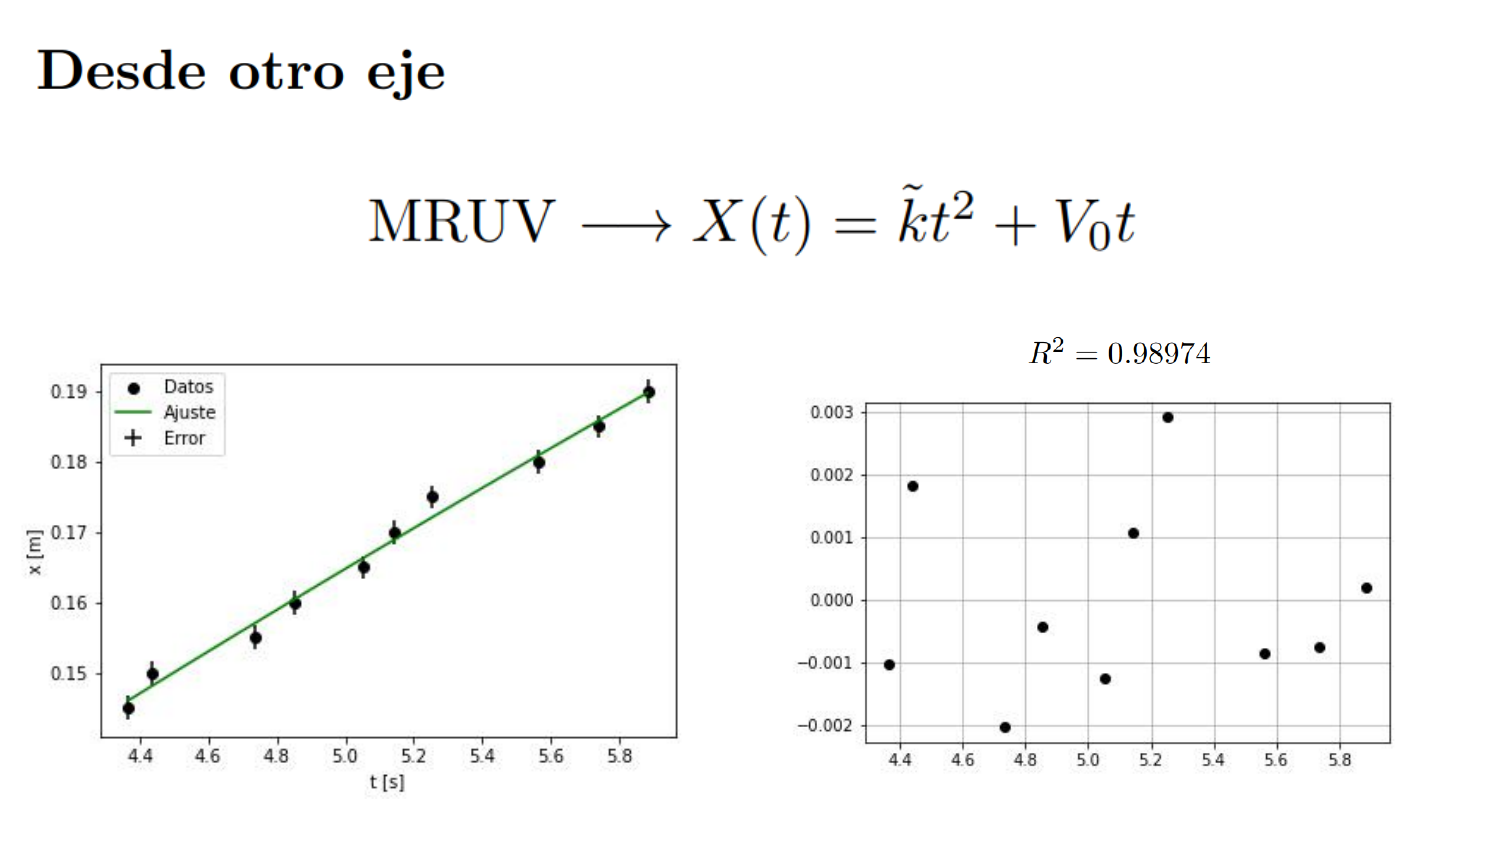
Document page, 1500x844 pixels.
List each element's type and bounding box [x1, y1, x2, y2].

picture [347, 169, 1153, 279]
picture [8, 304, 750, 799]
picture [781, 330, 1457, 799]
picture [29, 34, 457, 118]
